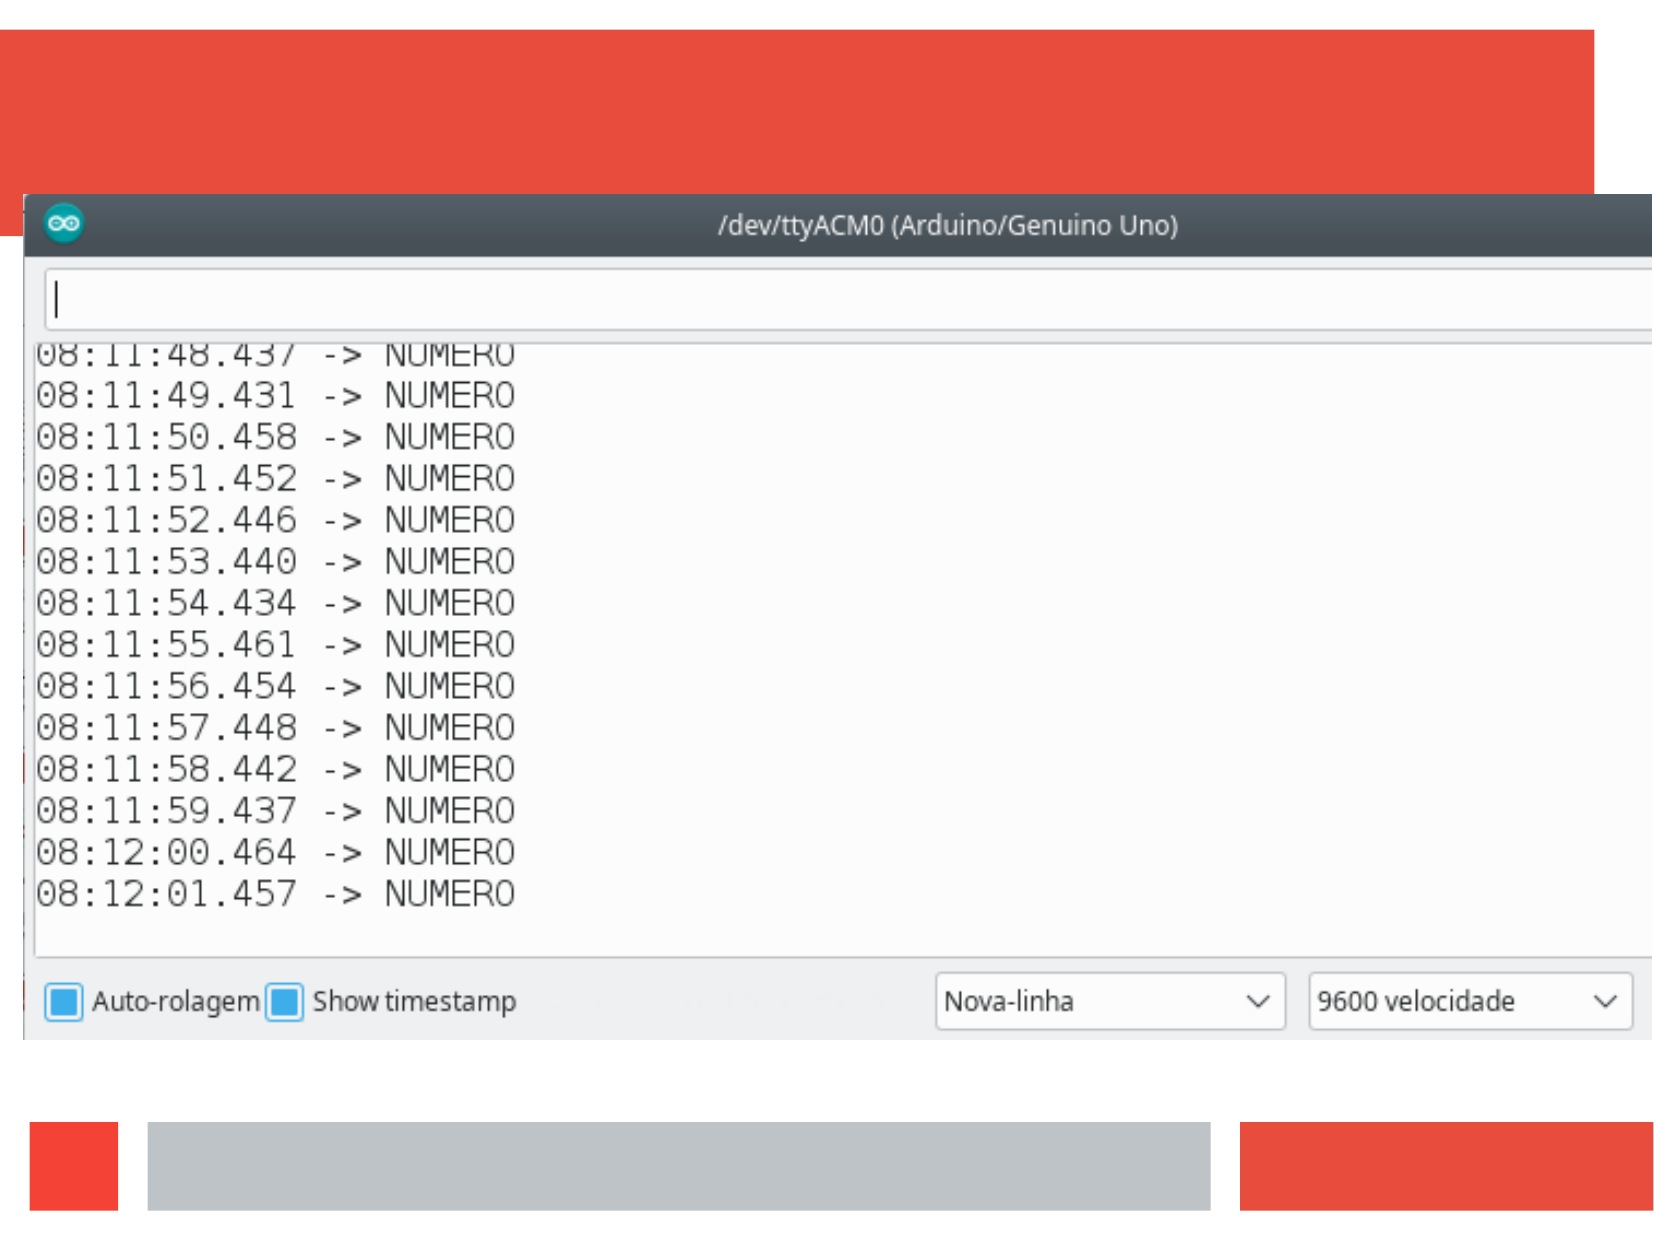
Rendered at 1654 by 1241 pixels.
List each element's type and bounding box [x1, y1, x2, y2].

picture [23, 194, 1652, 1040]
